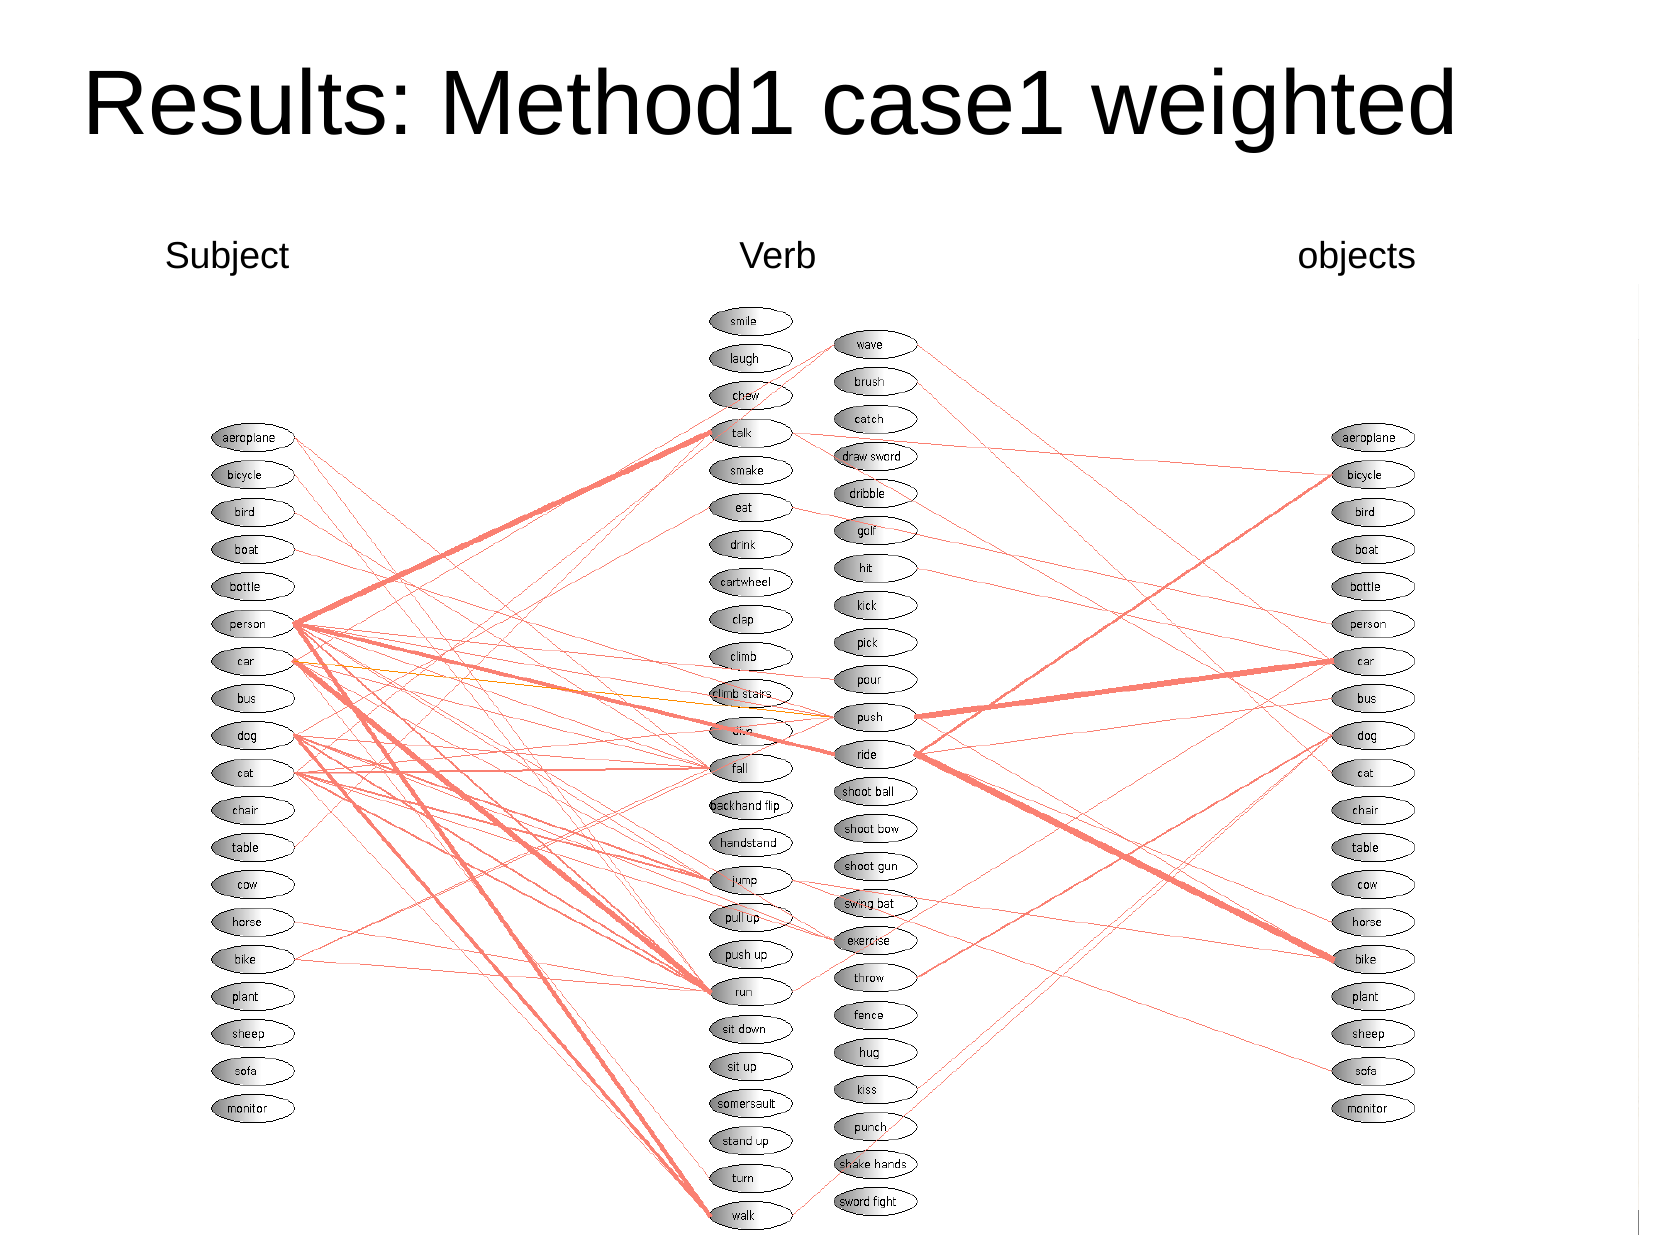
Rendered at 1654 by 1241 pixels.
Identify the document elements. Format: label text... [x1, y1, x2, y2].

text_box Subject Verb objects [150, 226, 1471, 284]
title Results: Method1 case1 weighted [82, 30, 1571, 176]
picture [45, 284, 1639, 1235]
